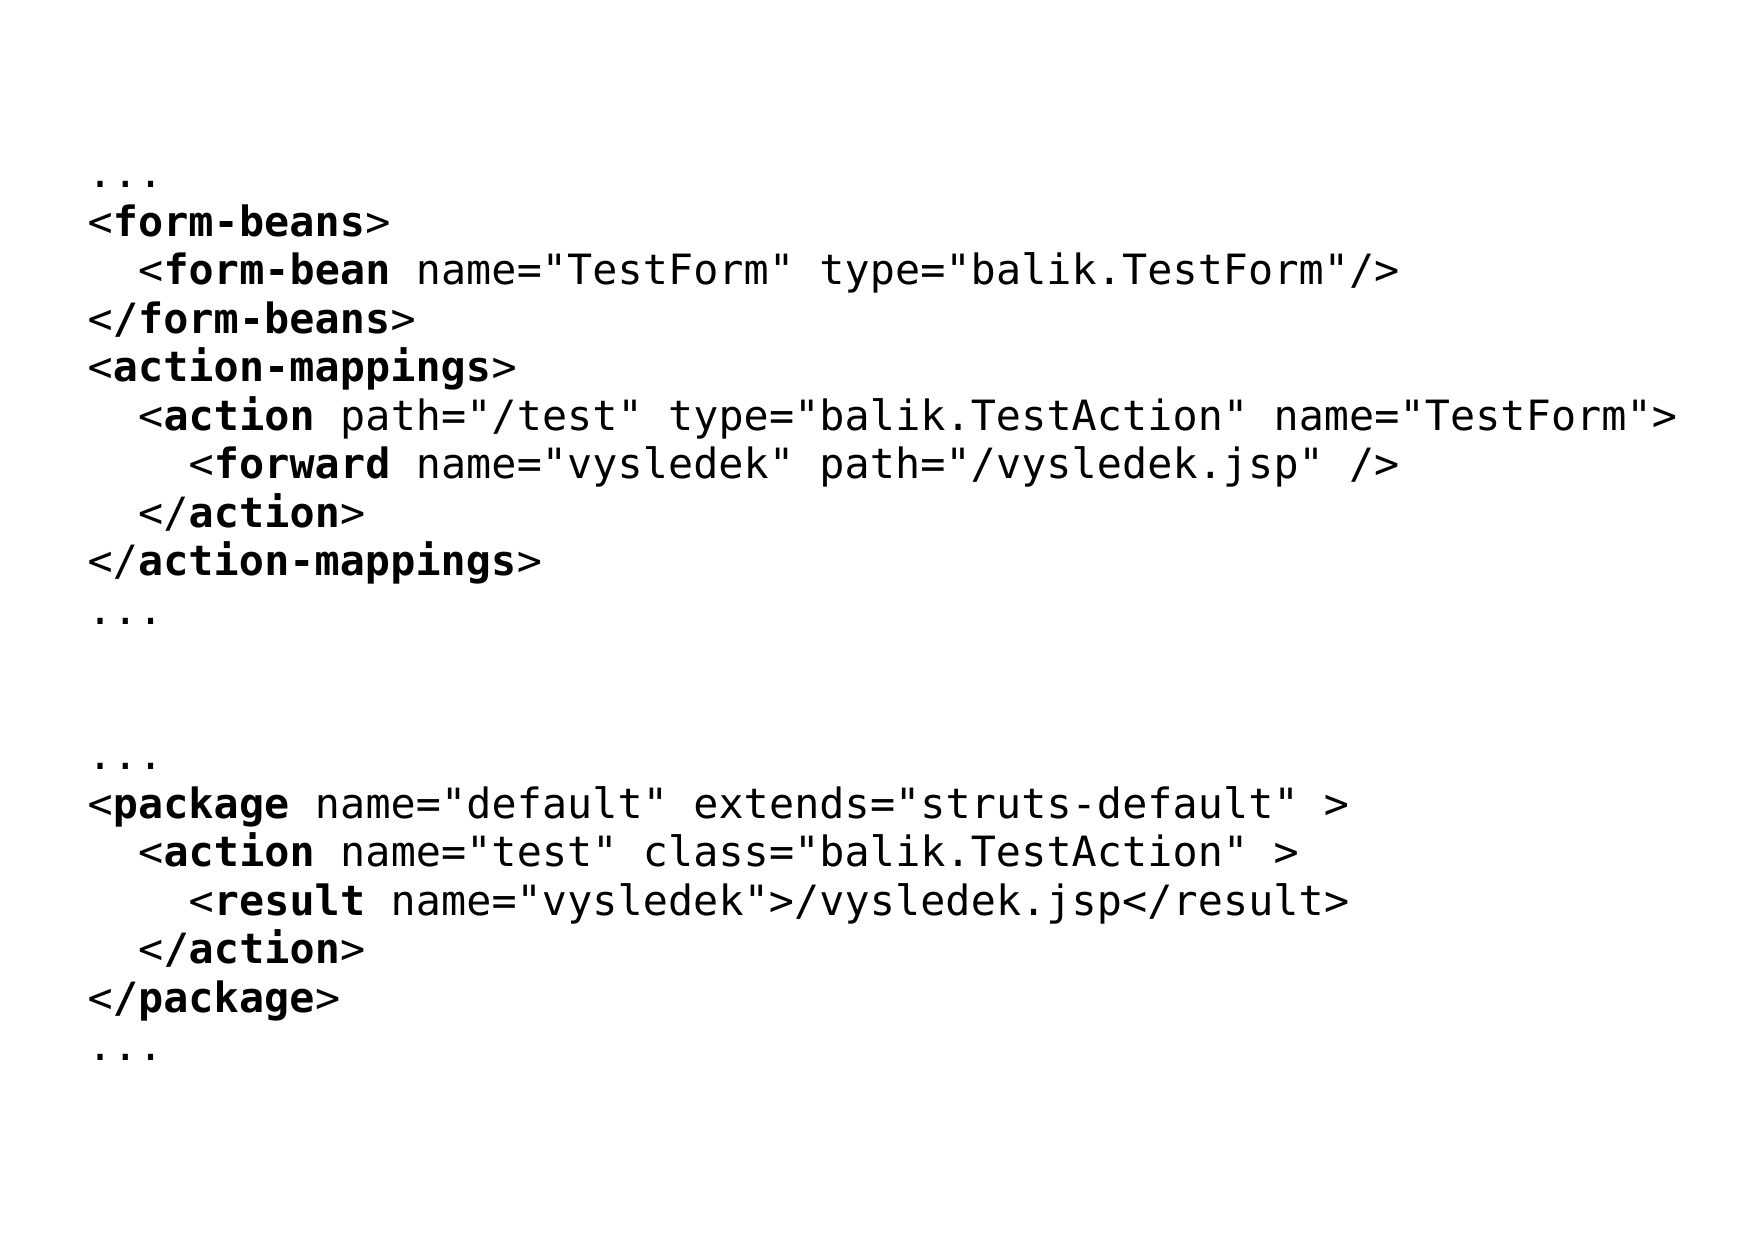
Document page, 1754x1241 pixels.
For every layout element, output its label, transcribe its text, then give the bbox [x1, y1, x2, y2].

subtitle ... <form-beans> <form-bean name="TestForm" type="balik.TestForm"/> </form-beans> <action-mappings> <action path="/test" type="balik.TestAction" name="TestForm"> <forward name="vysledek" path="/vysledek.jsp" /> </action> </action-mappings> ... ... <package name="default" extends="struts-default" > <action name="test" class="balik.TestAction" > <result name="vysledek">/vysledek.jsp</result> </action> </package> ... [87, 118, 1713, 1102]
